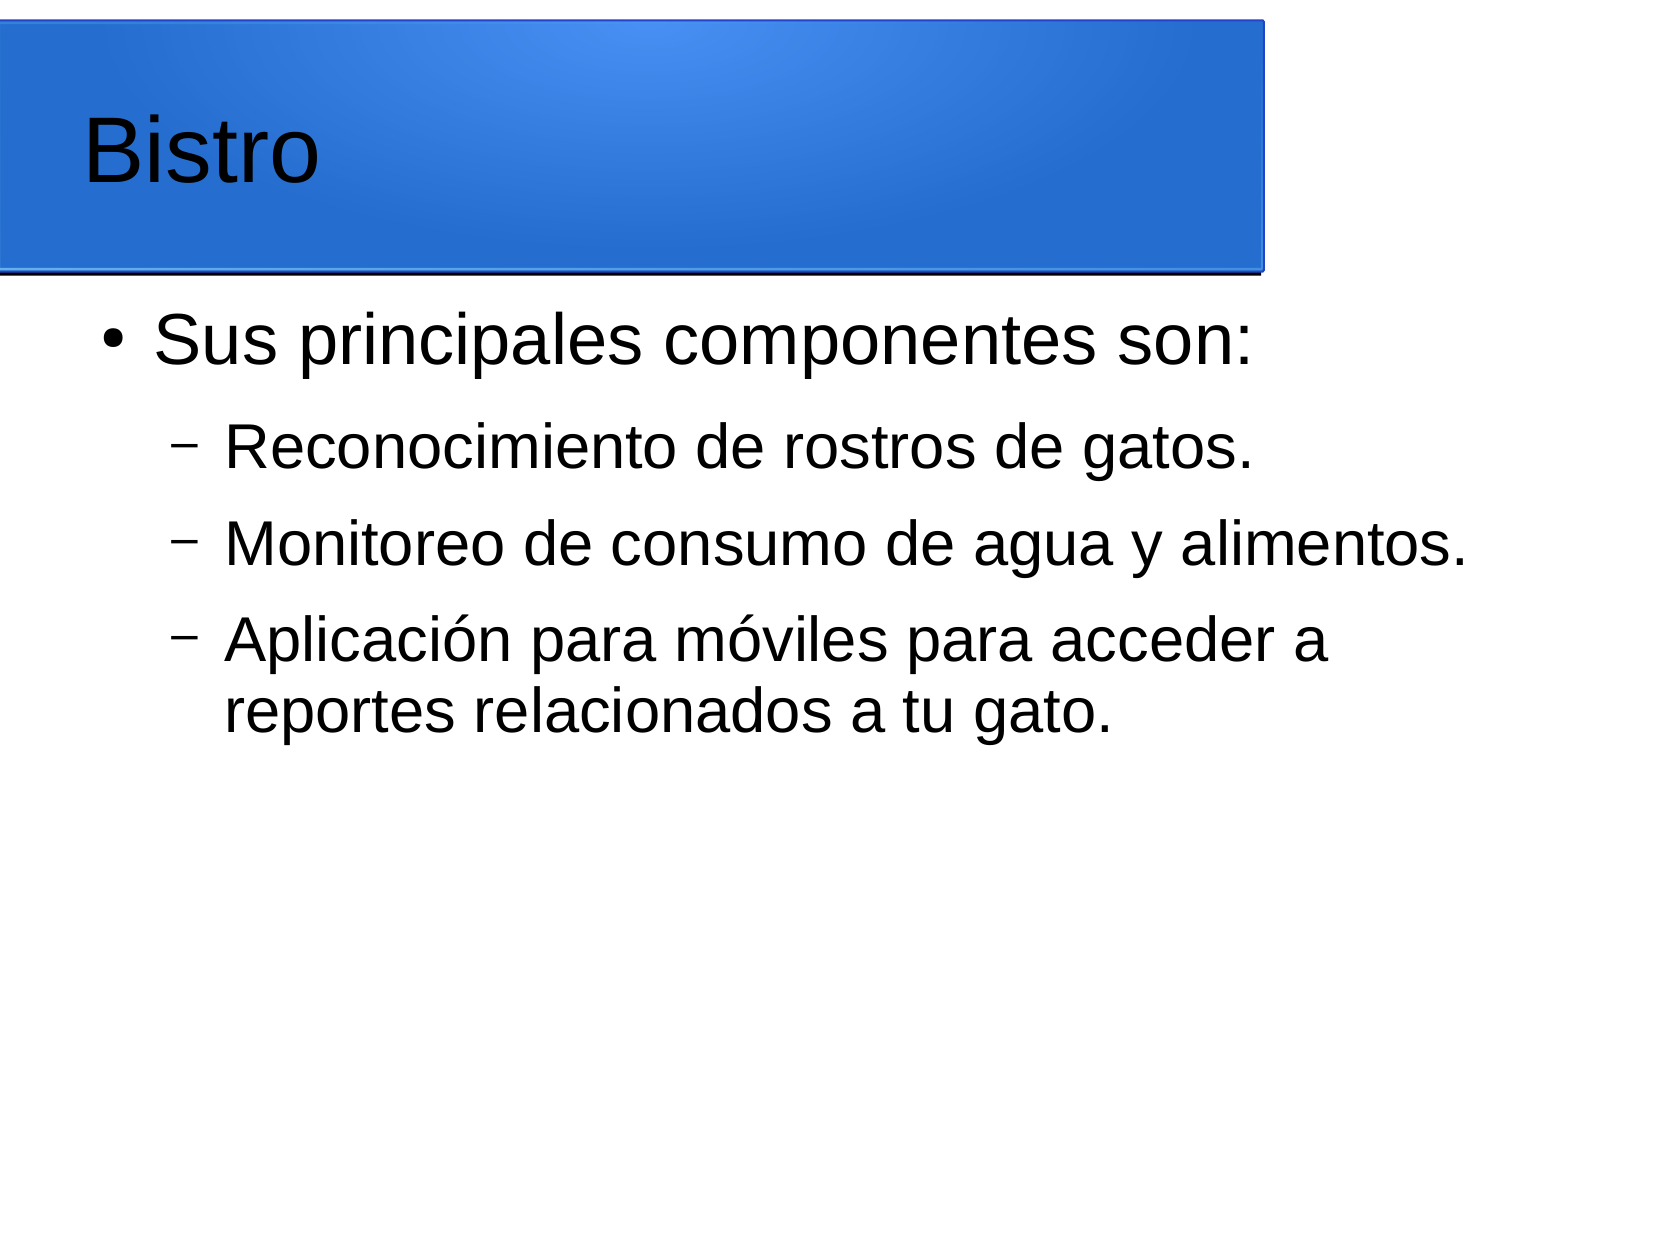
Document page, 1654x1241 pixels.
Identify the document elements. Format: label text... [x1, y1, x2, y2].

title Bistro [82, 47, 1235, 252]
list Sus principales componentes son: Reconocimiento de rostros de gatos. Monitoreo de consumo de agua y alimentos. Aplicación para móviles para acceder a reportes relacionados a tu gato. [82, 299, 1571, 1019]
